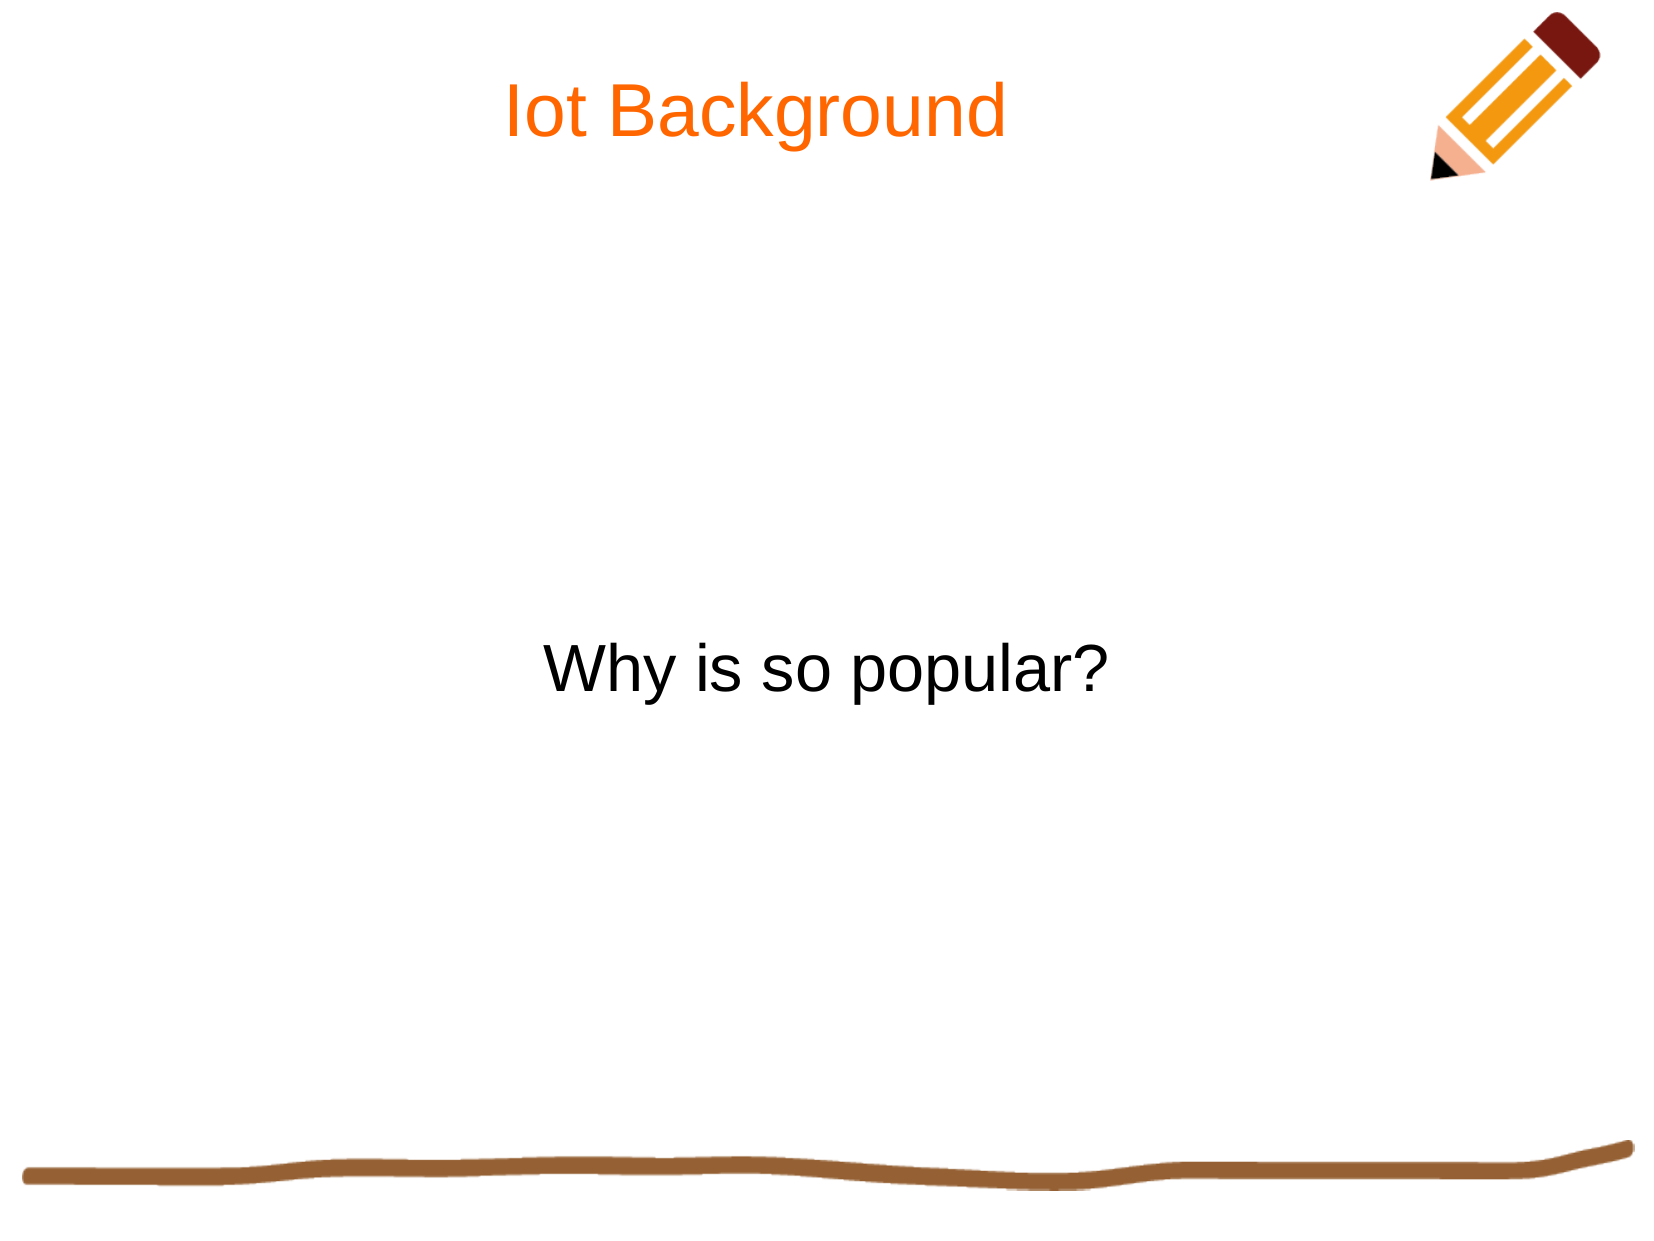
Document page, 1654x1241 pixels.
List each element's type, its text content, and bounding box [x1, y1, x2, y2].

title Iot Background [82, 49, 1430, 172]
picture [22, 1140, 1635, 1191]
subtitle Why is so popular? [82, 290, 1571, 1122]
picture [1430, 12, 1601, 181]
